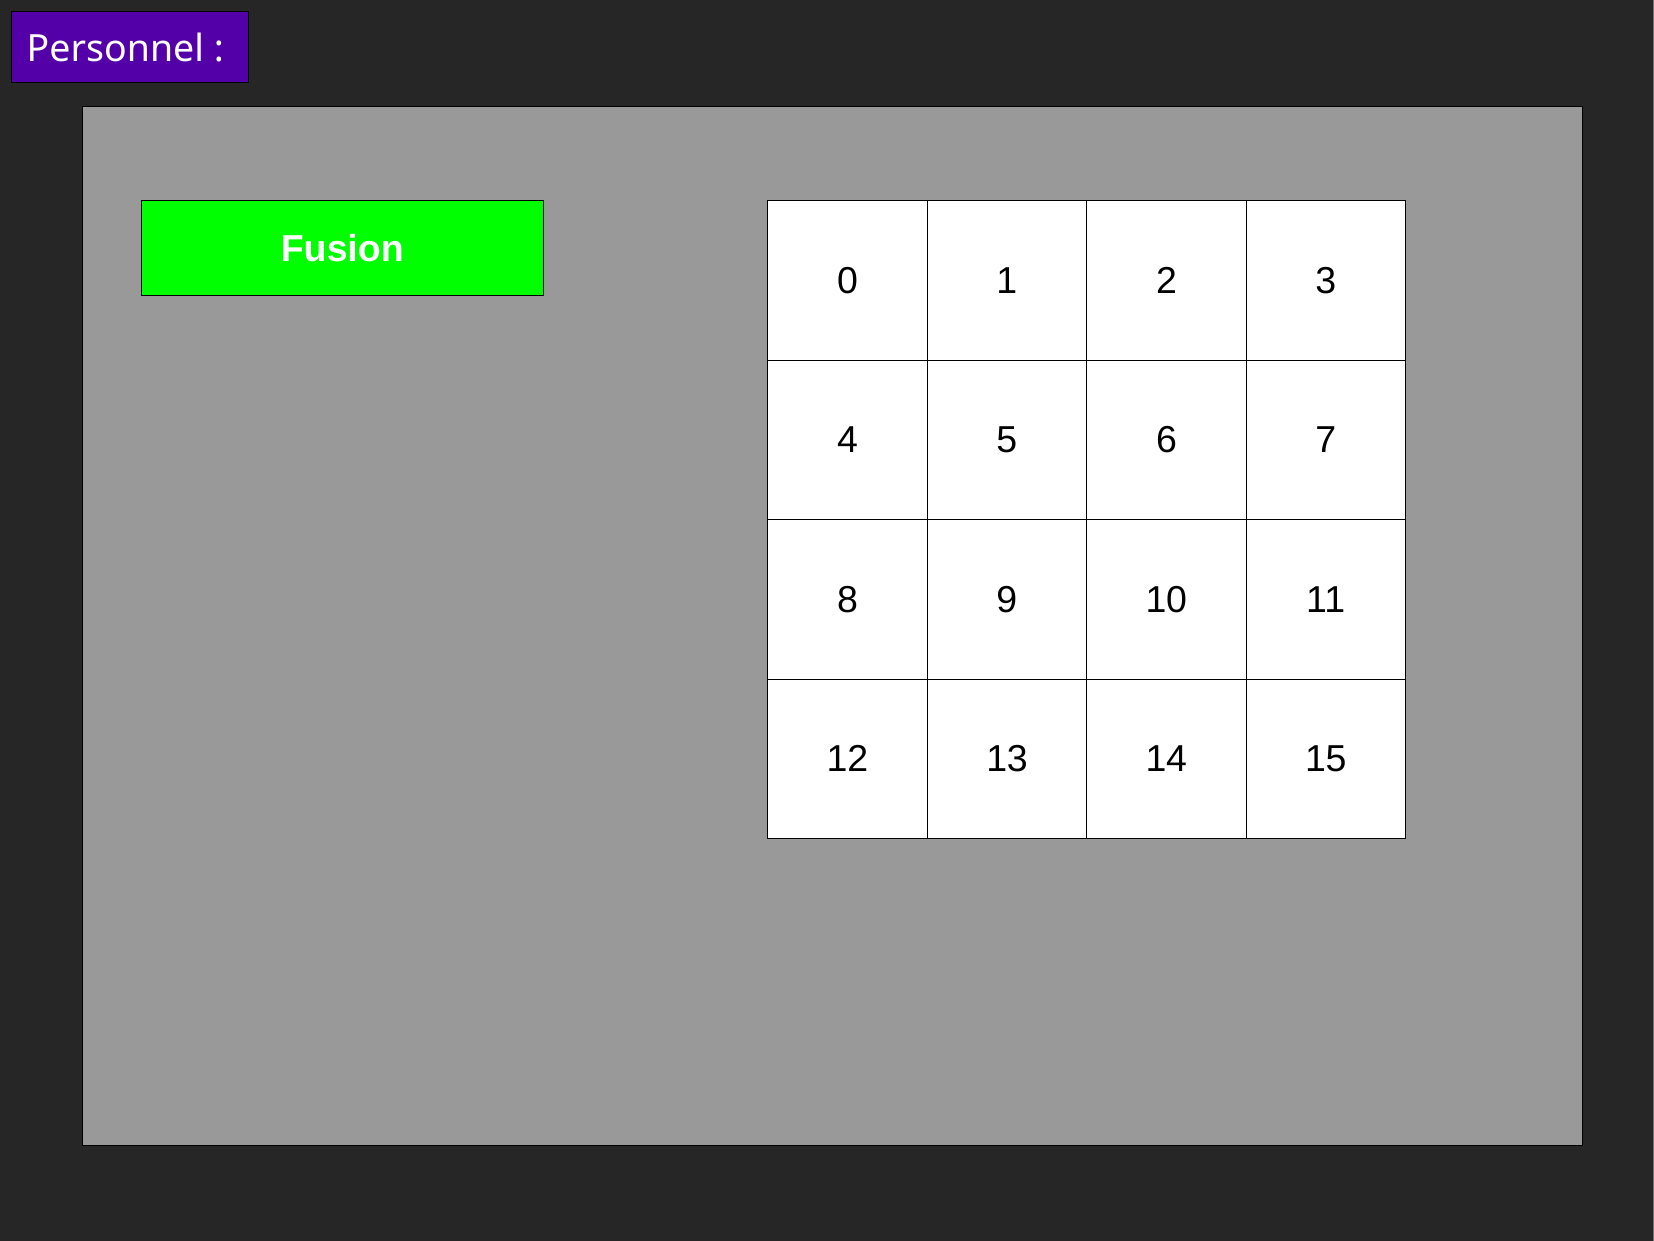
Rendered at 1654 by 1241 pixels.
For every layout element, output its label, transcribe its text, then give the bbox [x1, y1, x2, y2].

text_box [82, 106, 1583, 1146]
text_box 9 [927, 519, 1086, 679]
text_box 12 [767, 679, 927, 839]
text_box 5 [927, 360, 1086, 519]
text_box Personnel : [11, 11, 249, 83]
text_box 13 [927, 679, 1086, 839]
text_box 8 [767, 519, 927, 679]
text_box 4 [767, 360, 927, 519]
text_box 1 [927, 200, 1086, 360]
text_box 0 [767, 200, 927, 360]
text_box 3 [1246, 200, 1406, 360]
text_box Fusion [141, 200, 544, 296]
text_box 14 [1086, 679, 1246, 839]
text_box 10 [1086, 519, 1246, 679]
text_box 6 [1086, 360, 1246, 519]
text_box 7 [1246, 360, 1406, 519]
text_box 2 [1086, 200, 1246, 360]
text_box 15 [1246, 679, 1406, 839]
picture [0, 0, 1654, 1241]
text_box 11 [1246, 519, 1406, 679]
